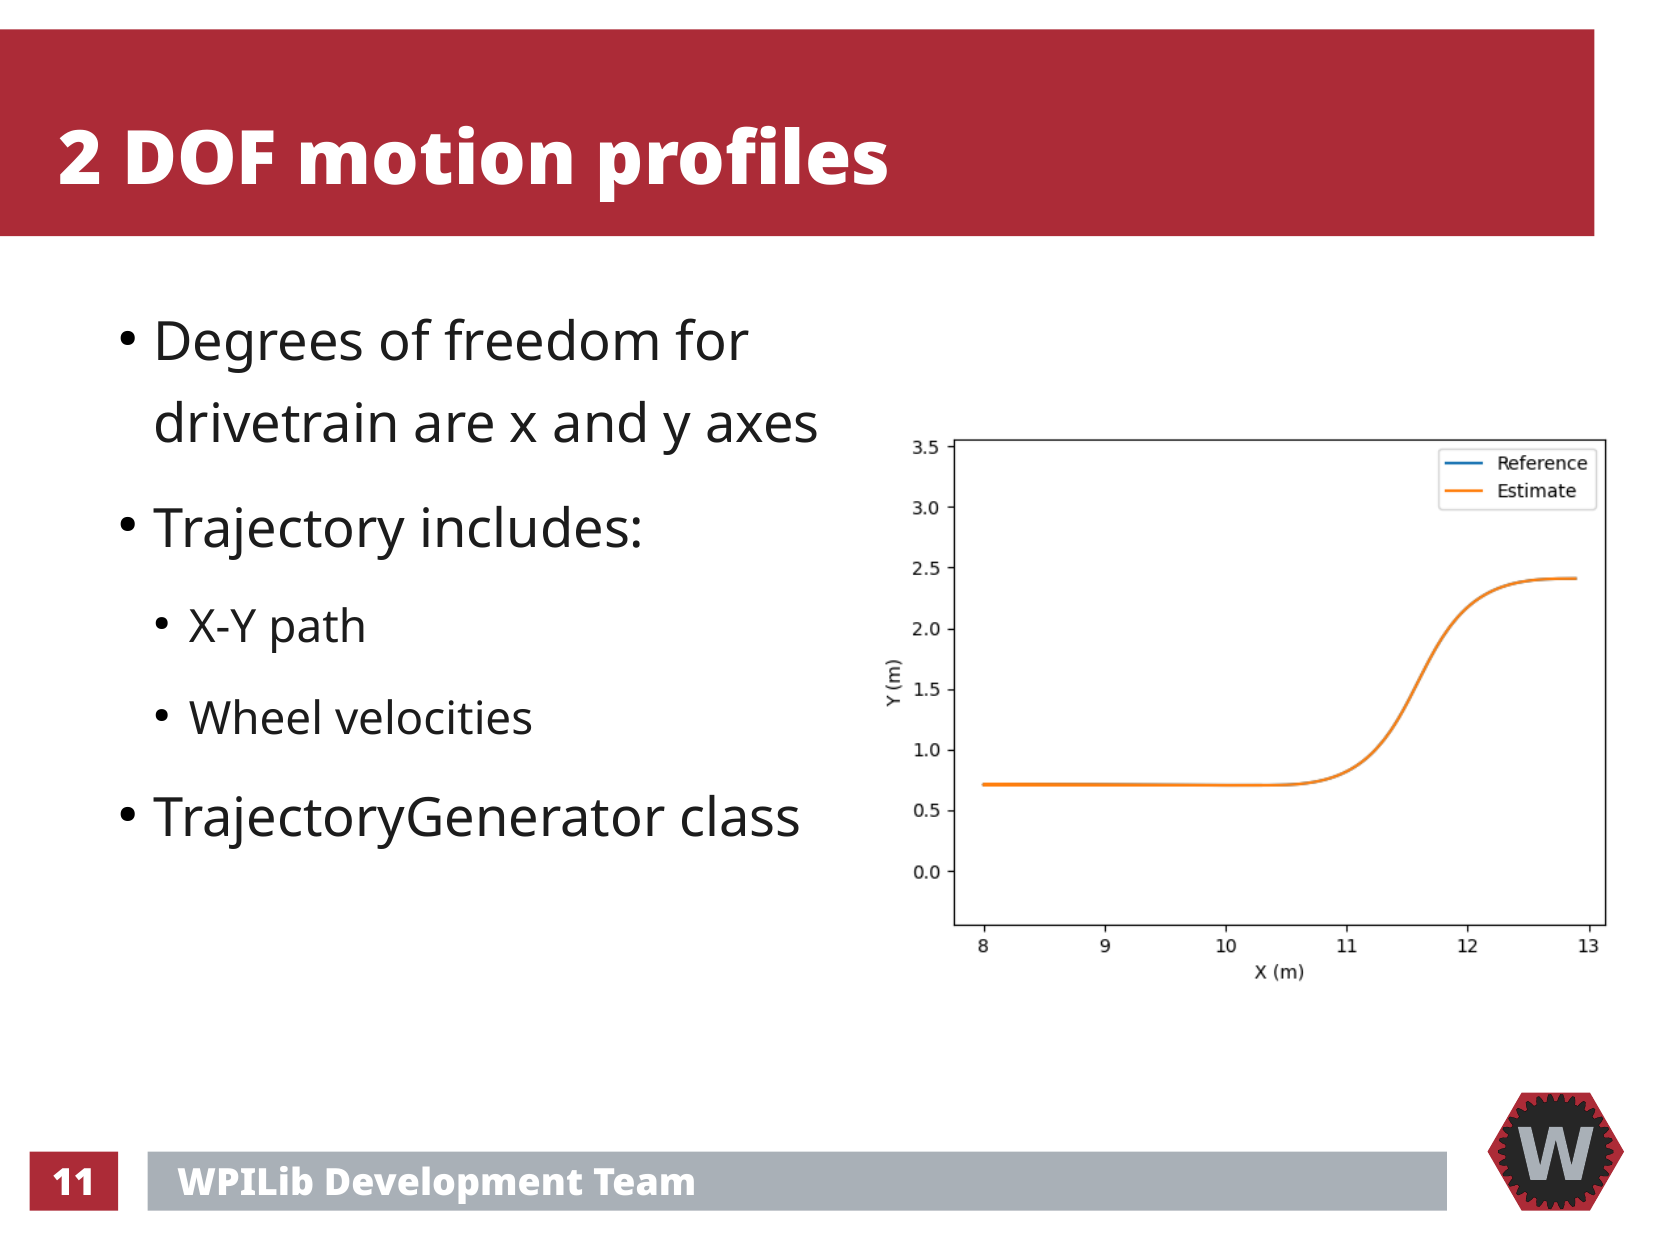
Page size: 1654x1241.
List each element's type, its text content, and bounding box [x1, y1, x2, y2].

picture [883, 410, 1613, 1007]
title 2 DOF motion profiles [59, 59, 1595, 207]
list Degrees of freedom for drivetrain are x and y axes Trajectory includes: X-Y path Wheel velocities TrajectoryGenerator class [118, 295, 848, 1123]
